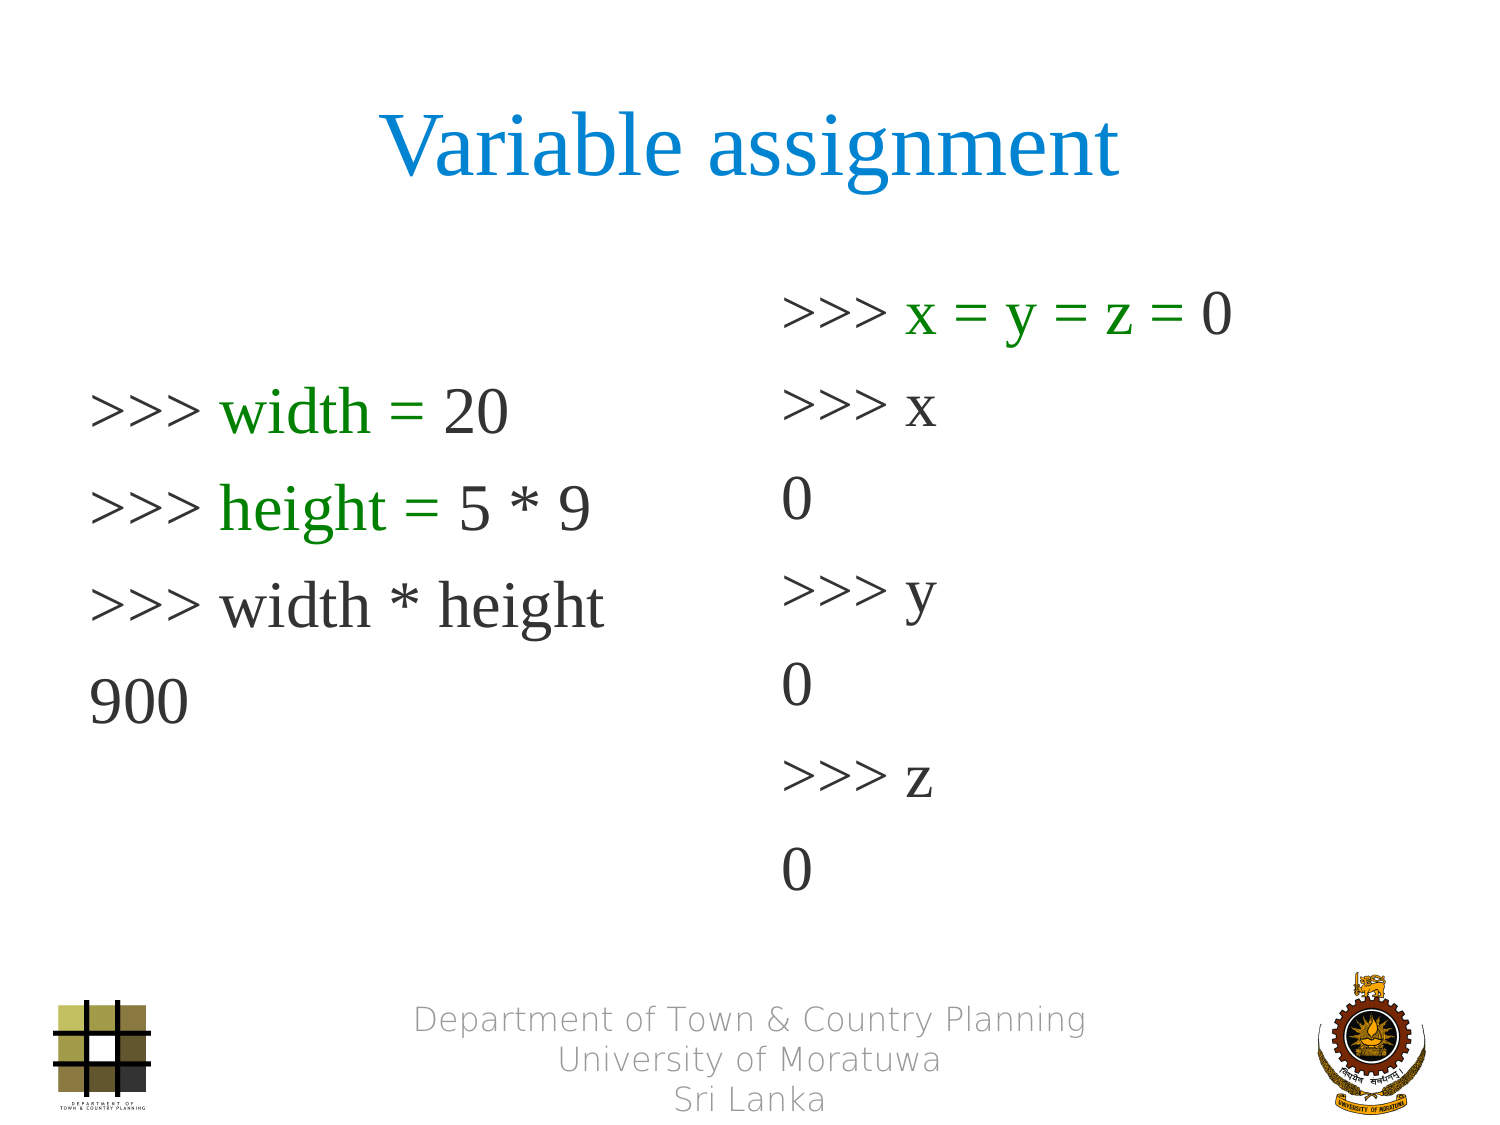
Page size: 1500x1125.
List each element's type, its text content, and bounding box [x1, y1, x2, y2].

picture [1312, 966, 1435, 1125]
list >>> x = y = z = 0 >>> x 0 >>> y 0 >>> z 0 [766, 262, 1426, 916]
title Variable assignment [75, 45, 1426, 233]
picture [53, 1000, 151, 1110]
list >>> width = 20 >>> height = 5 * 9 >>> width * height 900 [75, 262, 734, 916]
